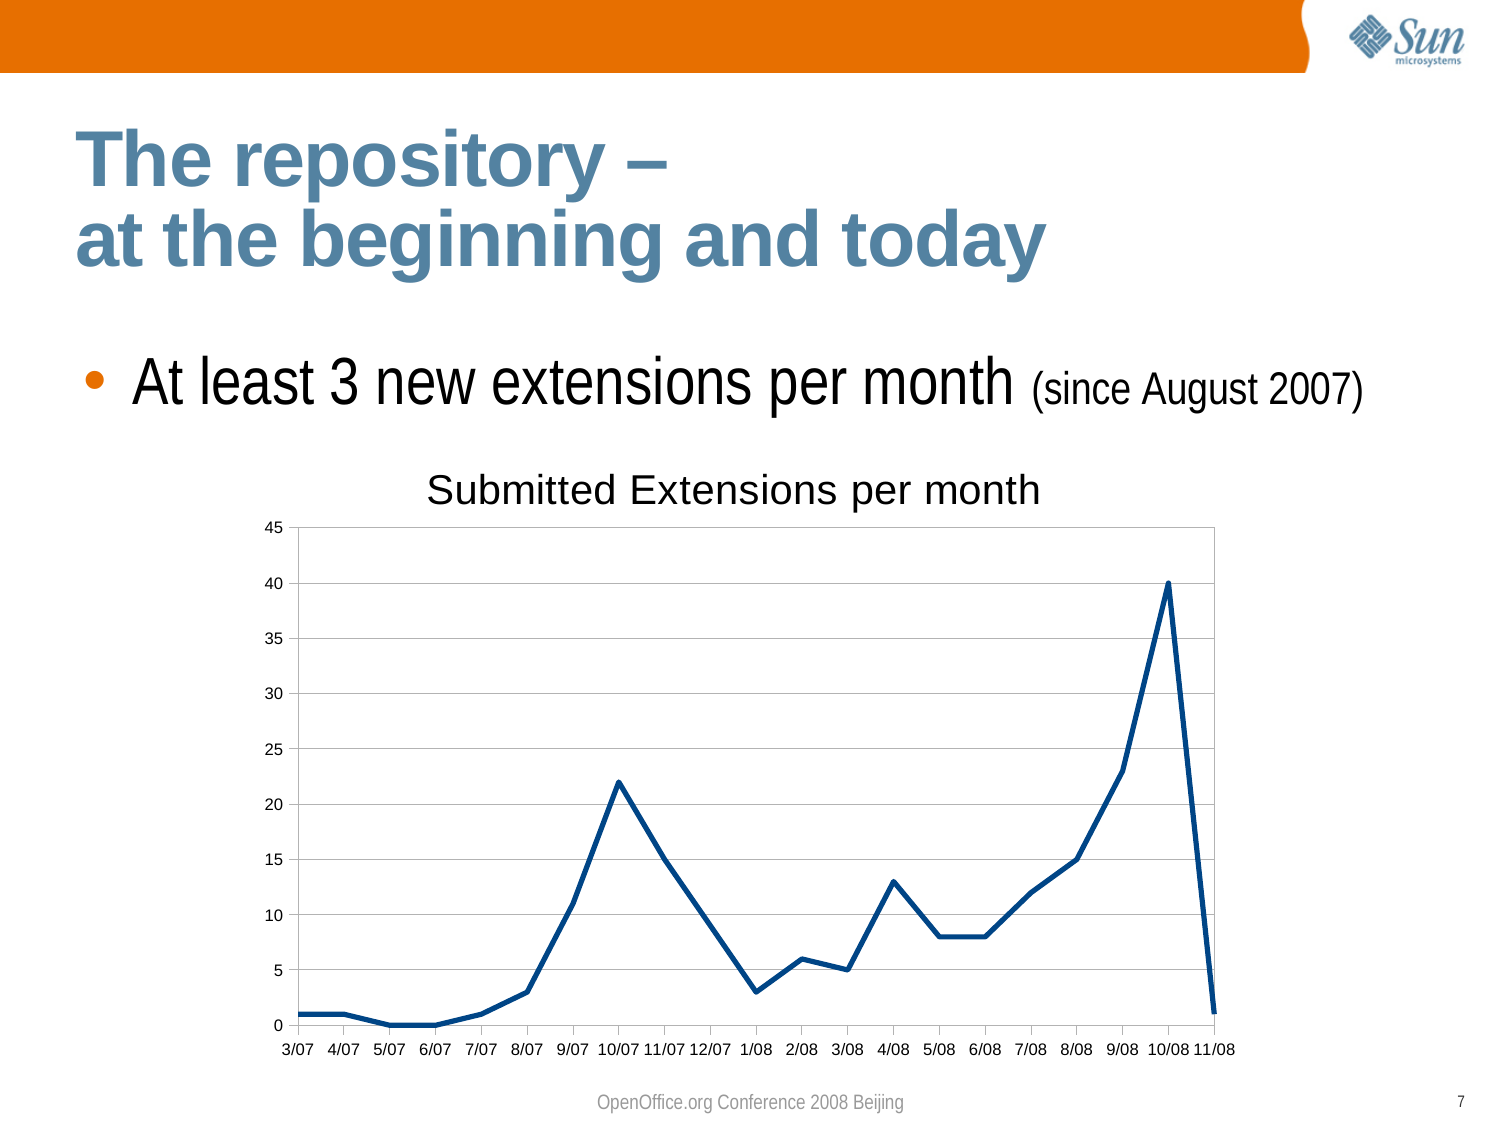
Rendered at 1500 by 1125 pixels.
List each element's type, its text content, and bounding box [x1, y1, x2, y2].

picture [0, 0, 1500, 73]
title The repository – at the beginning and today [75, 123, 1437, 292]
chart [244, 442, 1256, 1072]
list At least 3 new extensions per month (since August 2007) [64, 351, 1401, 919]
